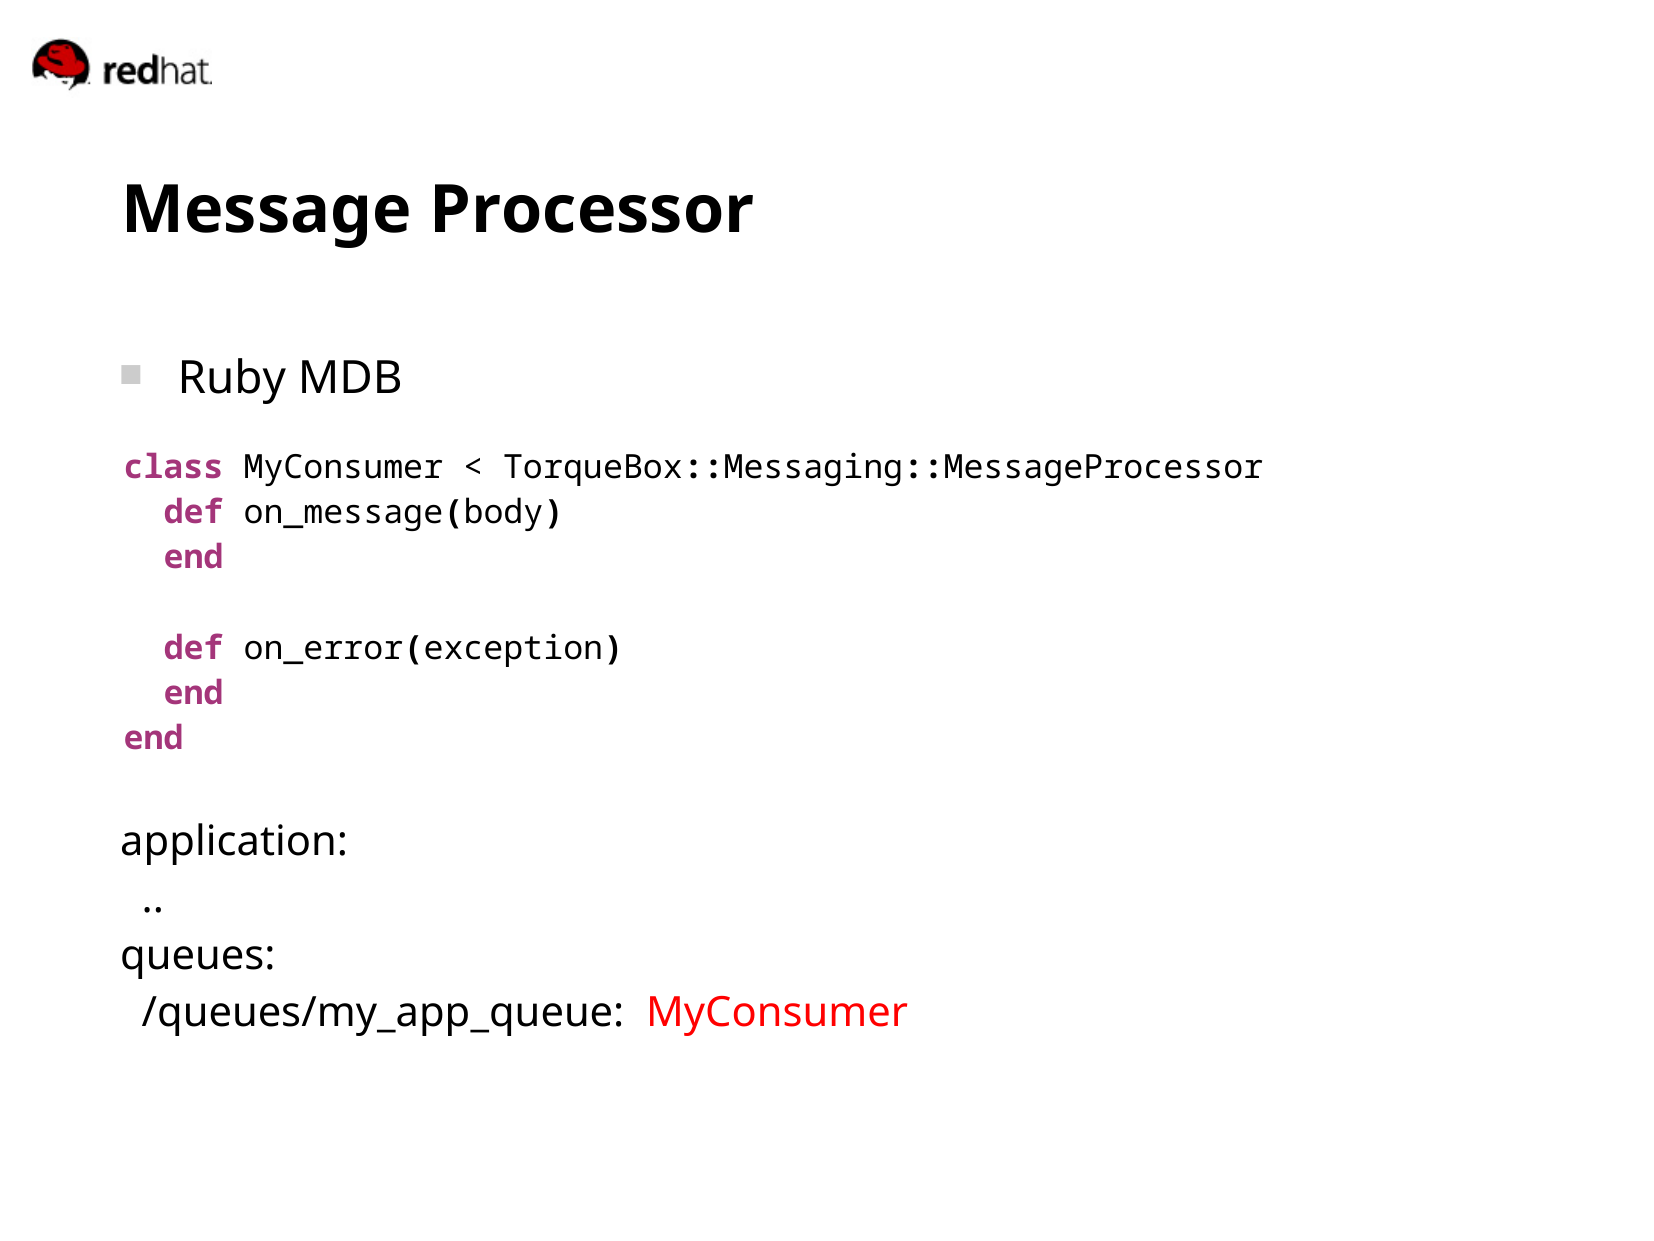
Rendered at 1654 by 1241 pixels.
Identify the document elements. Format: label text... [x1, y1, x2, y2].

text_box class MyConsumer < TorqueBox::Messaging::MessageProcessor def on_message(body) end def on_error(exception) end end [123, 442, 1388, 713]
picture [31, 37, 212, 98]
list Ruby MDB [121, 344, 1534, 1127]
title Message Processor [121, 102, 1534, 310]
text_box application: .. queues: /queues/my_app_queue: MyConsumer [120, 810, 1501, 1163]
